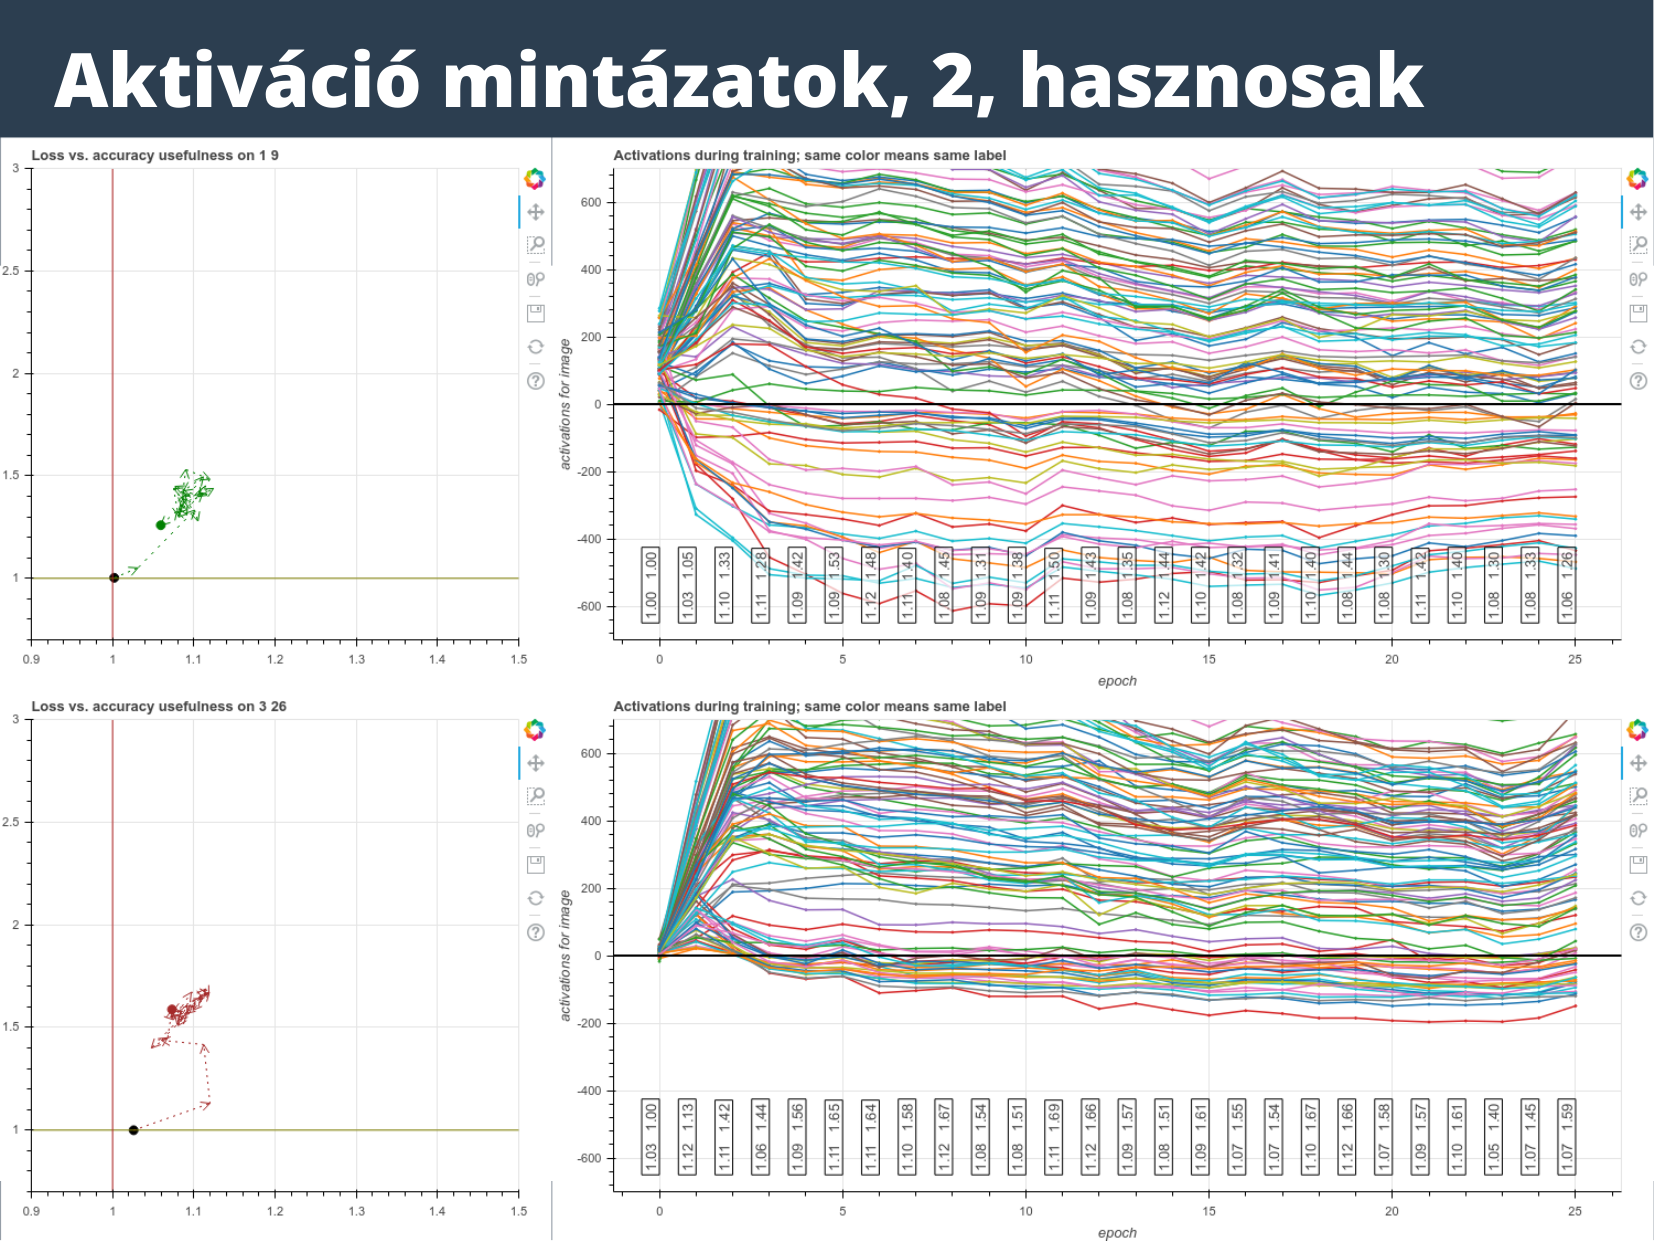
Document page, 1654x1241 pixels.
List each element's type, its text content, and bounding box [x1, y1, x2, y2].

title Aktiváció mintázatok, 2, hasznosak [54, 0, 1591, 137]
picture [0, 137, 1654, 1241]
